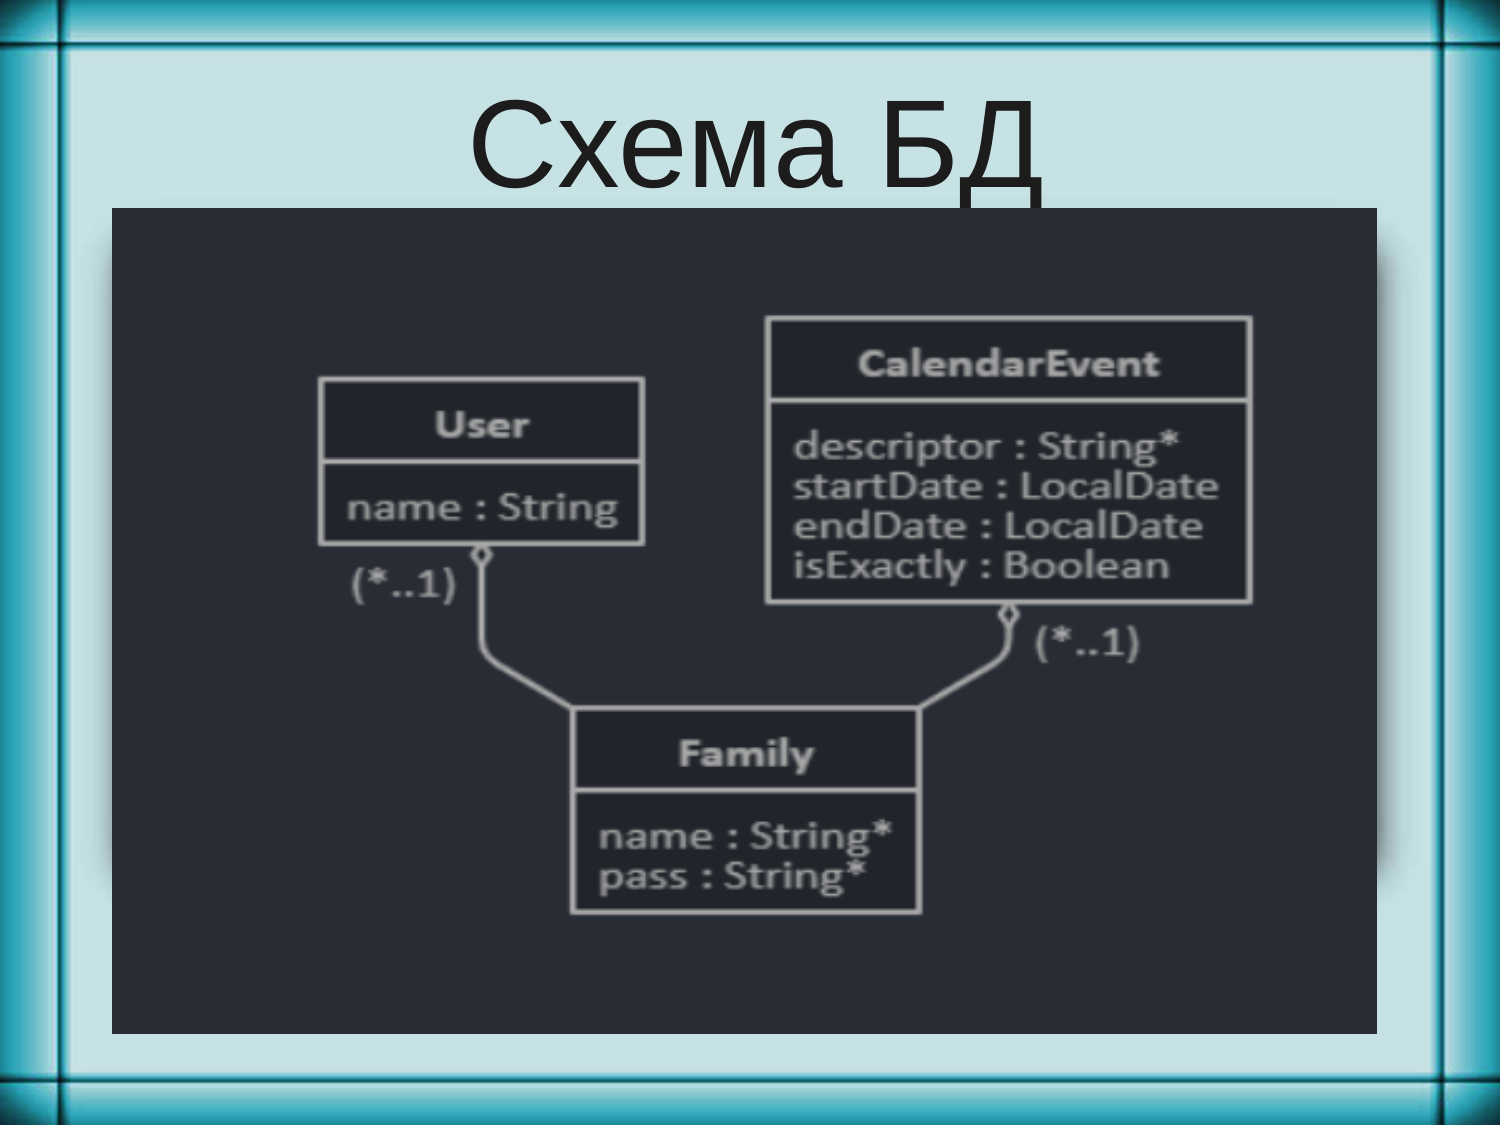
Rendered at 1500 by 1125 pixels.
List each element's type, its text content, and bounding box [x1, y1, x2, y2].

picture [112, 208, 1377, 1035]
title Схема БД [112, 54, 1400, 209]
